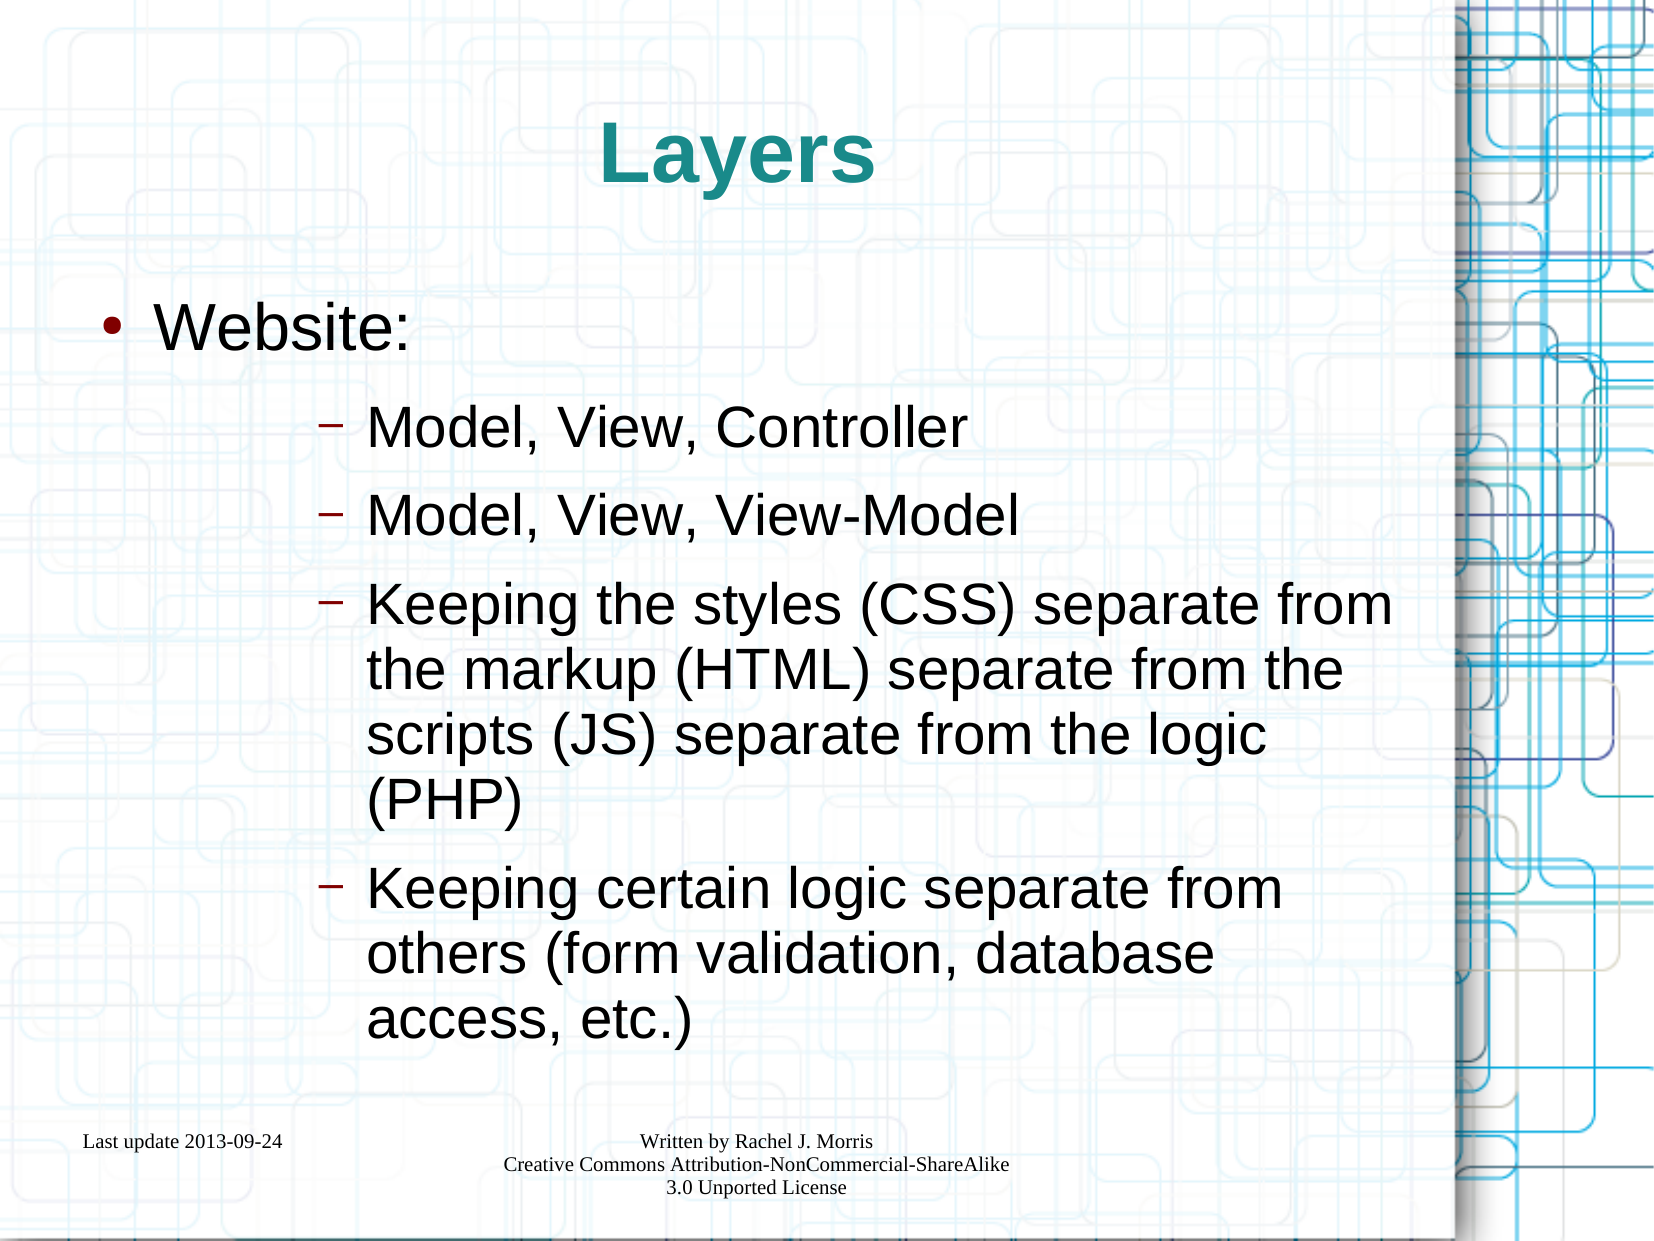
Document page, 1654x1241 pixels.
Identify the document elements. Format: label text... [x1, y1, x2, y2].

list Website: Model, View, Controller Model, View, View-Model Keeping the styles (CSS) separate from the markup (HTML) separate from the scripts (JS) separate from the logic (PHP) Keeping certain logic separate from others (form validation, database access, etc.) [82, 290, 1418, 1049]
title Layers [59, 49, 1418, 257]
picture [0, 0, 1654, 1241]
